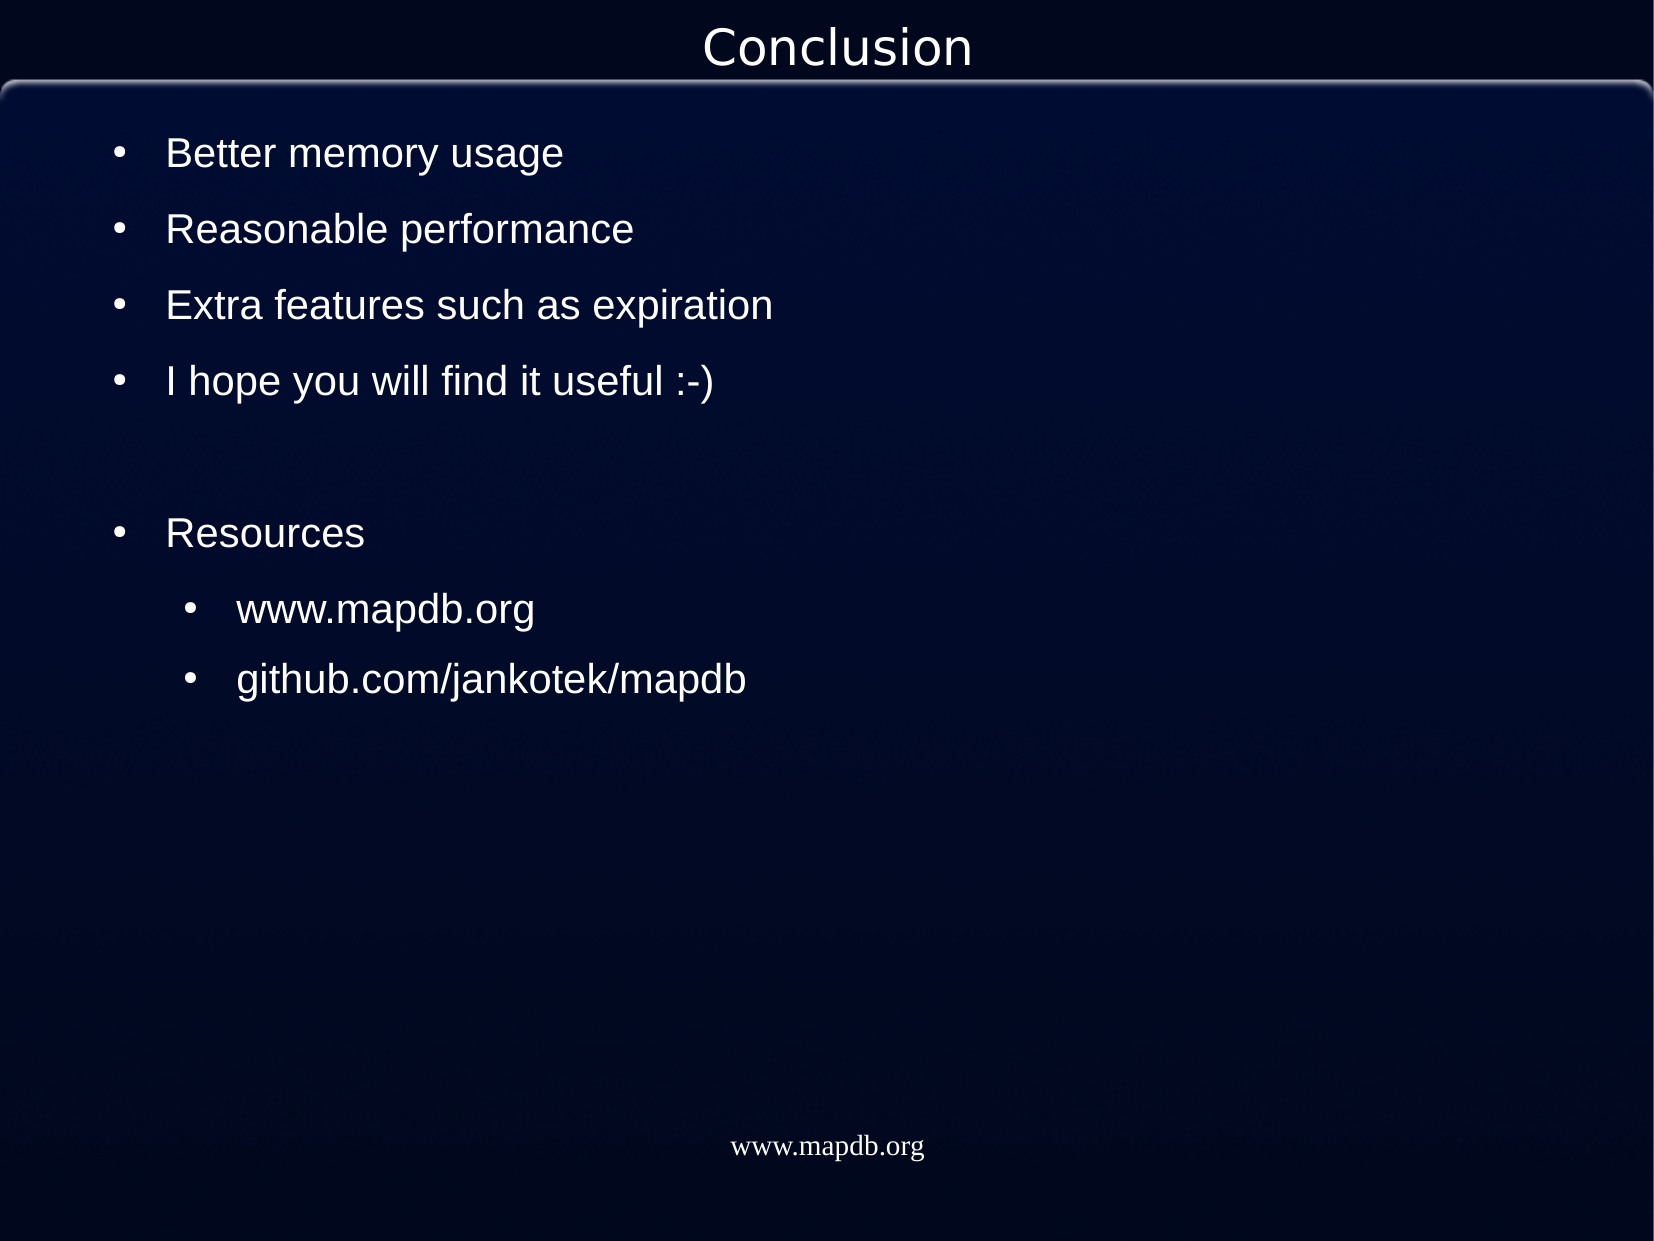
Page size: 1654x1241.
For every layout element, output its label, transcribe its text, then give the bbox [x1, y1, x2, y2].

picture [0, 0, 1654, 1241]
list Better memory usage Reasonable performance Extra features such as expiration I hope you will find it useful :-) Resources www.mapdb.org github.com/jankotek/mapdb [94, 129, 1583, 850]
title Conclusion [94, 13, 1583, 83]
